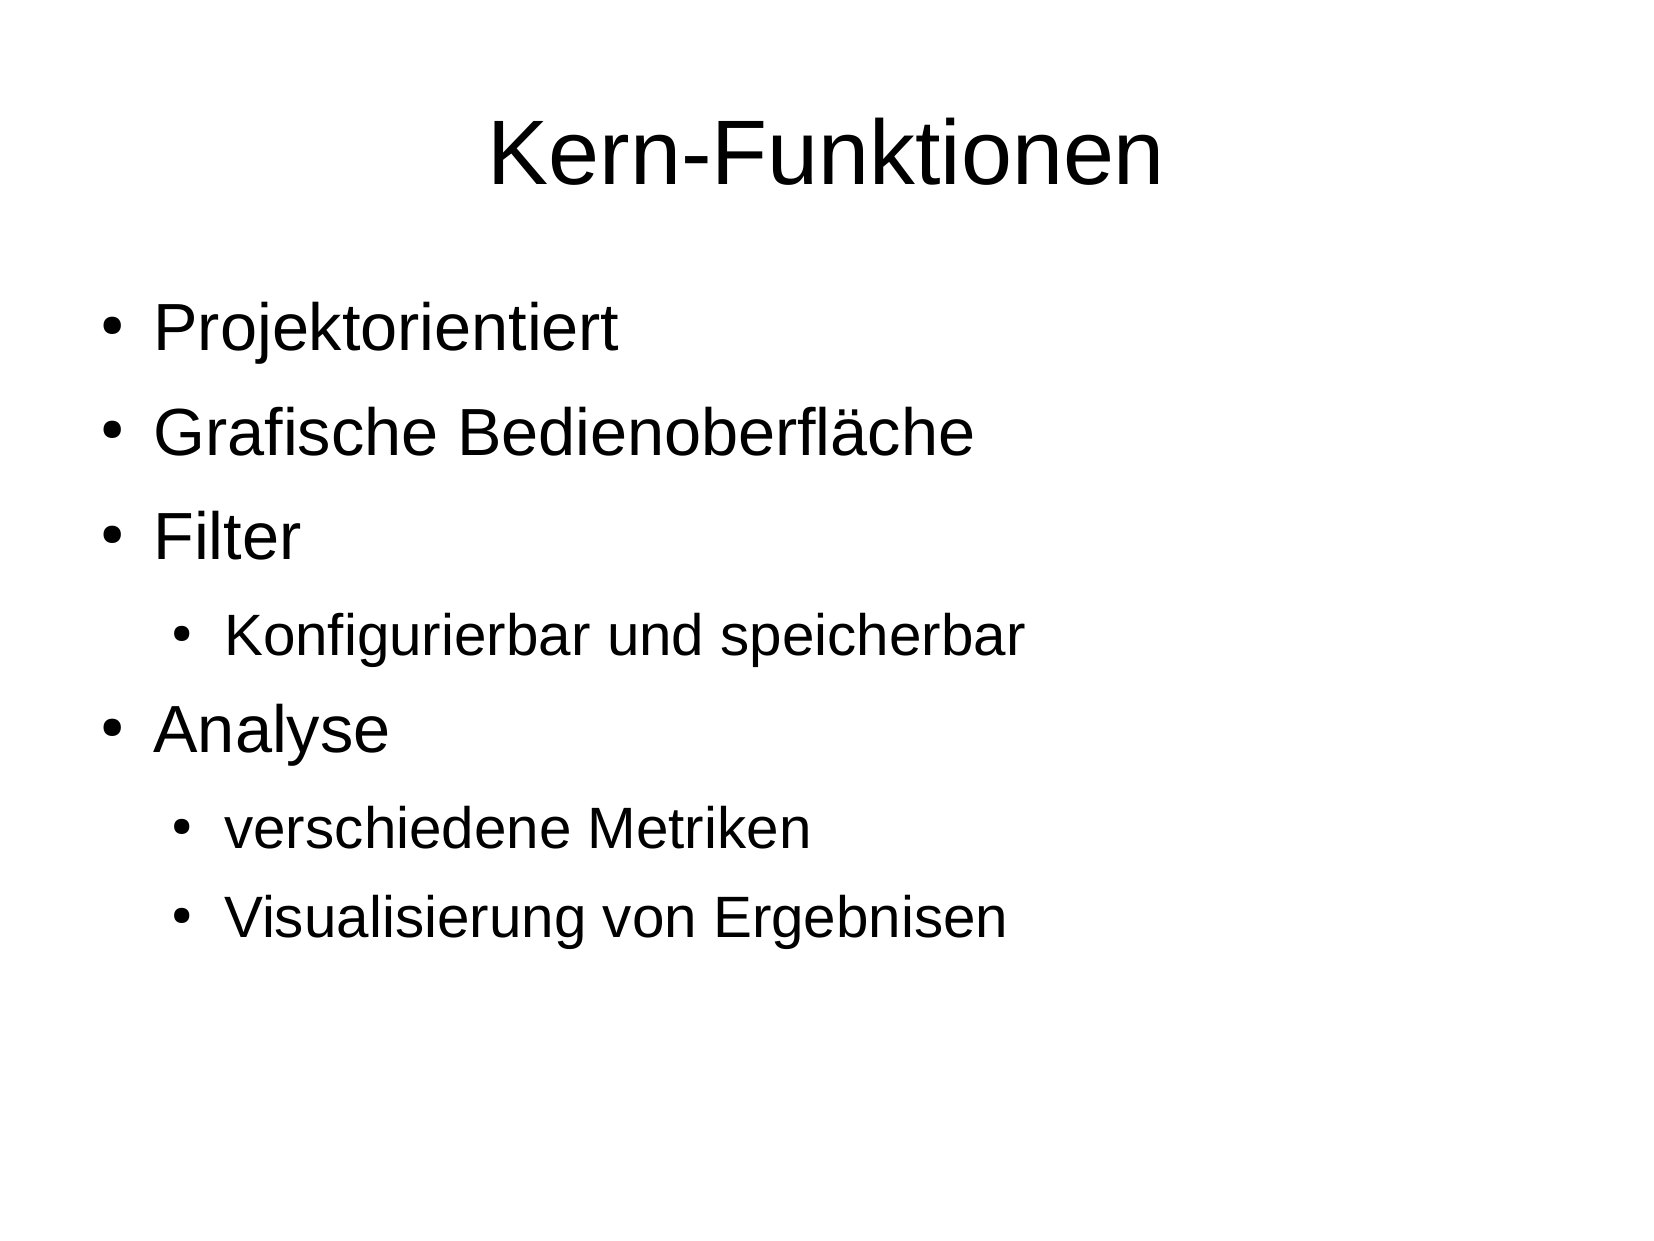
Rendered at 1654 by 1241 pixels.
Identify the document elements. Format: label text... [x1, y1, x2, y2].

title Kern-Funktionen [82, 56, 1571, 250]
list Projektorientiert Grafische Bedienoberfläche Filter Konfigurierbar und speicherbar Analyse verschiedene Metriken Visualisierung von Ergebnisen [82, 290, 1571, 1109]
